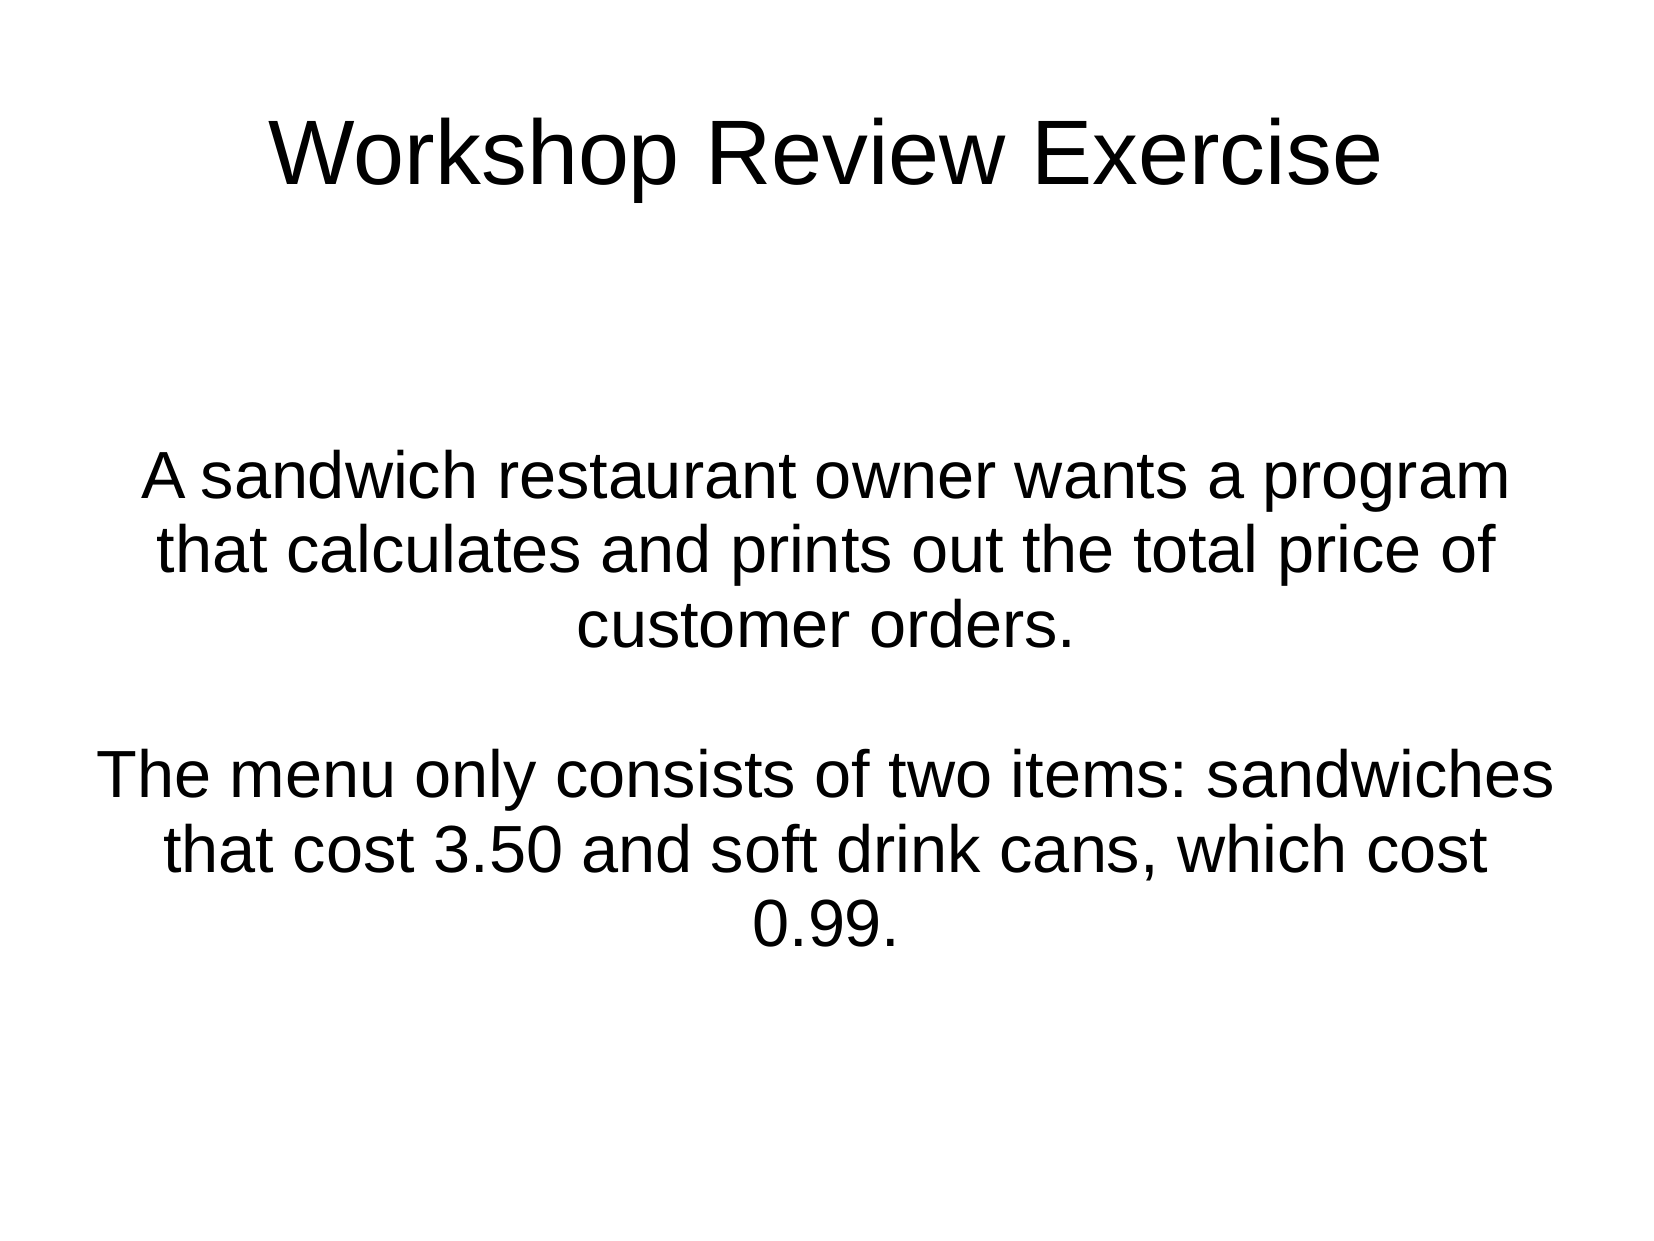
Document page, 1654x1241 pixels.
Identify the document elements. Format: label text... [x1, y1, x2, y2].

title Workshop Review Exercise [82, 49, 1571, 257]
subtitle A sandwich restaurant owner wants a program that calculates and prints out the total price of customer orders. The menu only consists of two items: sandwiches that cost 3.50 and soft drink cans, which cost 0.99. [82, 290, 1571, 1109]
